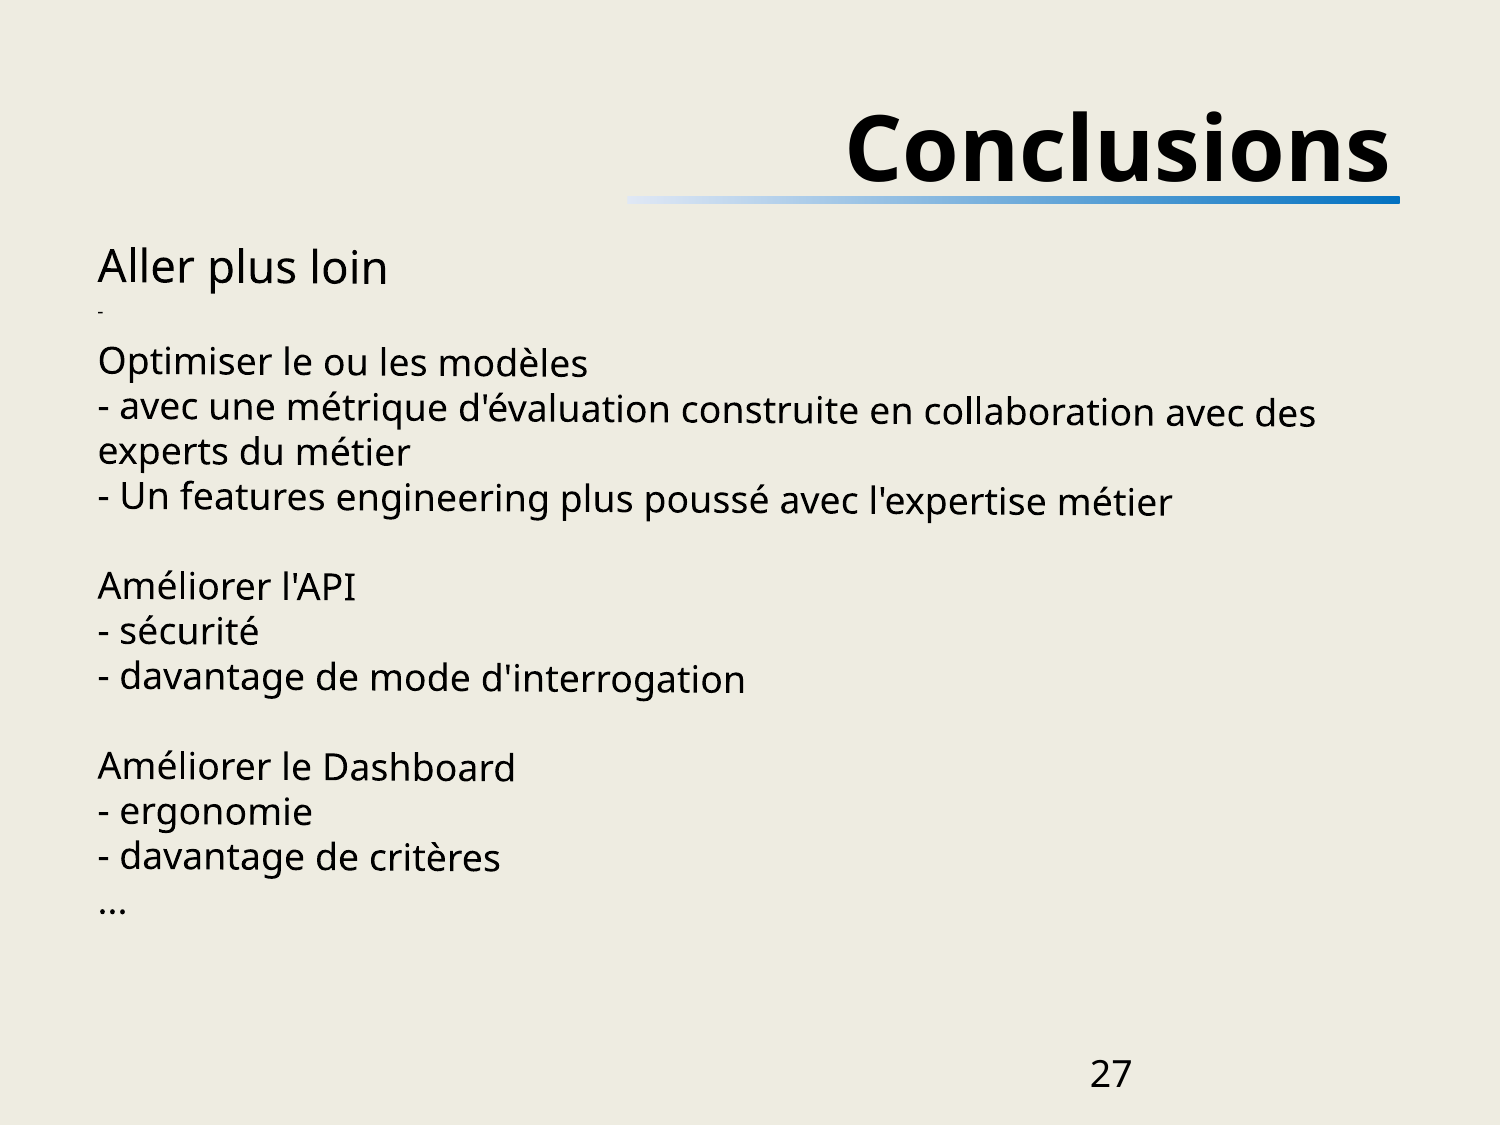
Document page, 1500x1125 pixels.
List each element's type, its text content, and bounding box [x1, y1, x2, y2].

title Conclusions [177, 82, 1406, 237]
text_box [627, 196, 1400, 204]
text_box Aller plus loin Optimiser le ou les modèles - avec une métrique d'évaluation construite en collaboration avec des experts du métier - Un features engineering plus poussé avec l'expertise métier Améliorer l'API - sécurité - davantage de mode d'interrogation Améliorer le Dashboard - ergonomie - davantage de critères ... [82, 228, 1441, 983]
slide_number <numéro> [1074, 1042, 1425, 1103]
